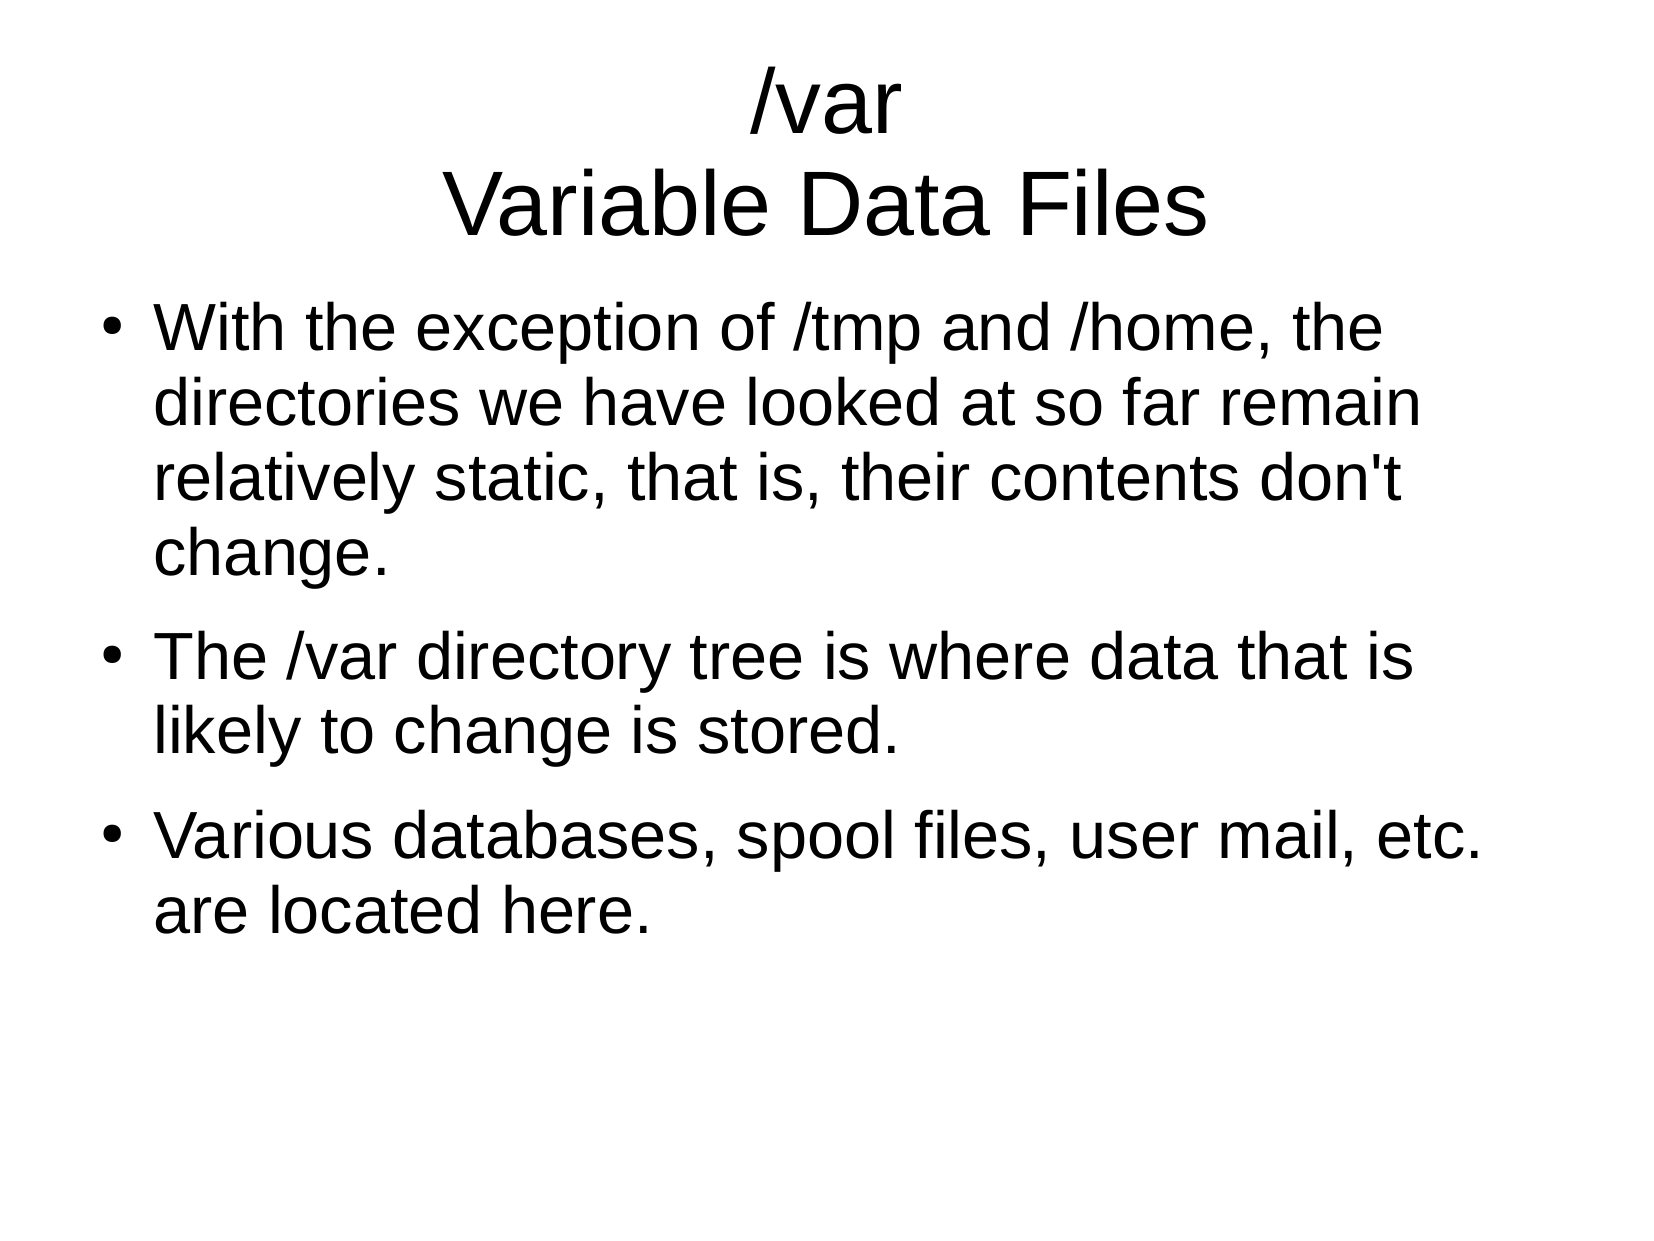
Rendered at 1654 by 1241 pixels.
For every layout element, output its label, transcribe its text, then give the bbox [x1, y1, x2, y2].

list With the exception of /tmp and /home, the directories we have looked at so far remain relatively static, that is, their contents don't change. The /var directory tree is where data that is likely to change is stored. Various databases, spool files, user mail, etc. are located here. [82, 290, 1571, 1010]
title /var Variable Data Files [82, 49, 1571, 257]
